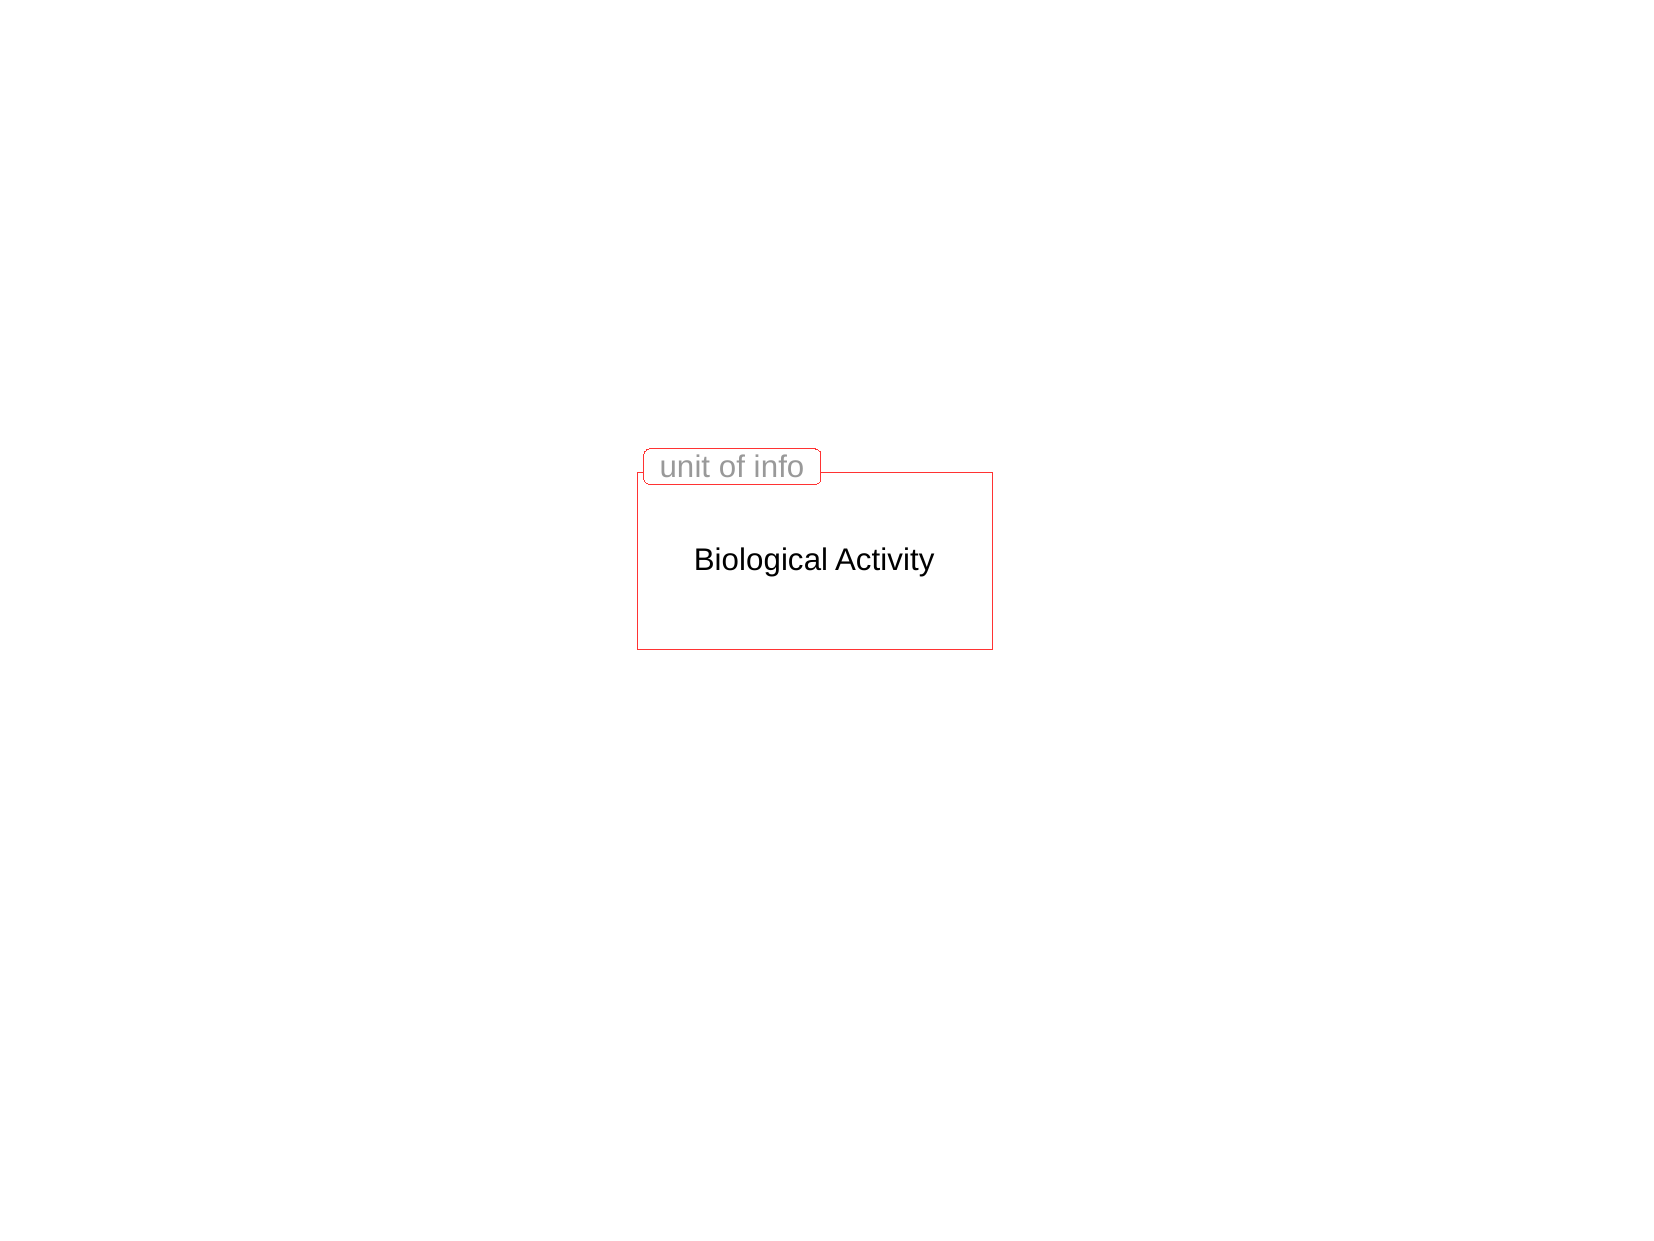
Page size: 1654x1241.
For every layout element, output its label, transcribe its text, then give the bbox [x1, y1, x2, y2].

text_box Biological Activity [679, 535, 950, 585]
text_box unit of info [643, 448, 821, 485]
